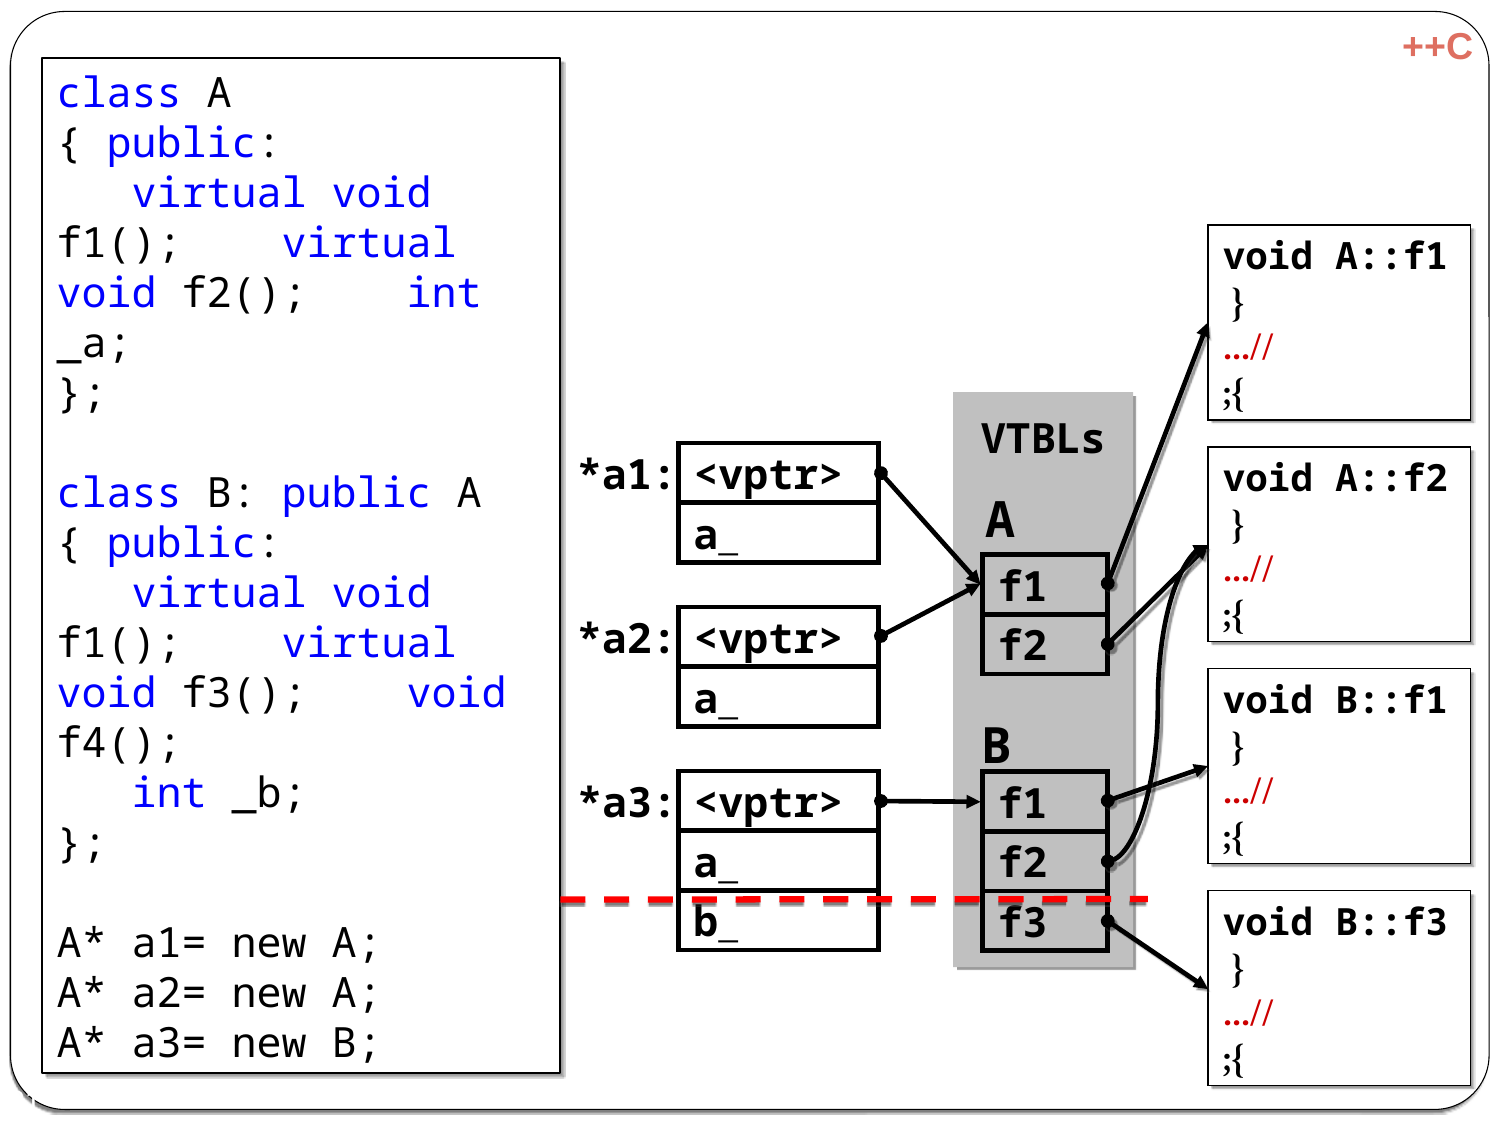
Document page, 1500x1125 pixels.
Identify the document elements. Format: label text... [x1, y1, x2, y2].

text_box *a3: [547, 753, 708, 849]
text_box f2 [982, 614, 1108, 674]
text_box f2 [982, 831, 1108, 891]
text_box [1108, 526, 1134, 637]
text_box B [967, 705, 1027, 781]
text_box VTBLs [966, 404, 1121, 470]
text_box f1 [982, 771, 1108, 831]
text_box A [970, 479, 1031, 555]
text_box void A::f1 { //... }; [1208, 224, 1471, 420]
text_box [953, 392, 1134, 968]
text_box _b [678, 890, 879, 950]
text_box f3 [982, 891, 1108, 951]
text_box *a1: [546, 425, 707, 521]
text_box <vptr> [707, 443, 879, 502]
text_box _a [678, 666, 879, 727]
text_box *a2: [546, 589, 707, 685]
text_box _a [678, 830, 879, 890]
text_box void B::f1 { //... }; [1208, 668, 1471, 864]
text_box [1108, 845, 1134, 935]
text_box class A { public: virtual void f1(); virtual void f2(); int _a; }; class B: public A { public: virtual void f1(); virtual void f3(); void f4(); int _b; }; A* a1= new A; A* a2= new A; A* a3= new B; [41, 58, 561, 1074]
slide_number <number> [0, 1074, 50, 1125]
text_box void A::f2 { //... }; [1208, 446, 1471, 642]
text_box [1108, 795, 1134, 856]
text_box <vptr> [707, 606, 879, 666]
text_box void B::f3 { //... }; [1208, 890, 1471, 1086]
text_box [953, 559, 973, 594]
text_box <vptr> [708, 771, 879, 830]
text_box f1 [982, 554, 1108, 614]
text_box _a [678, 502, 879, 563]
